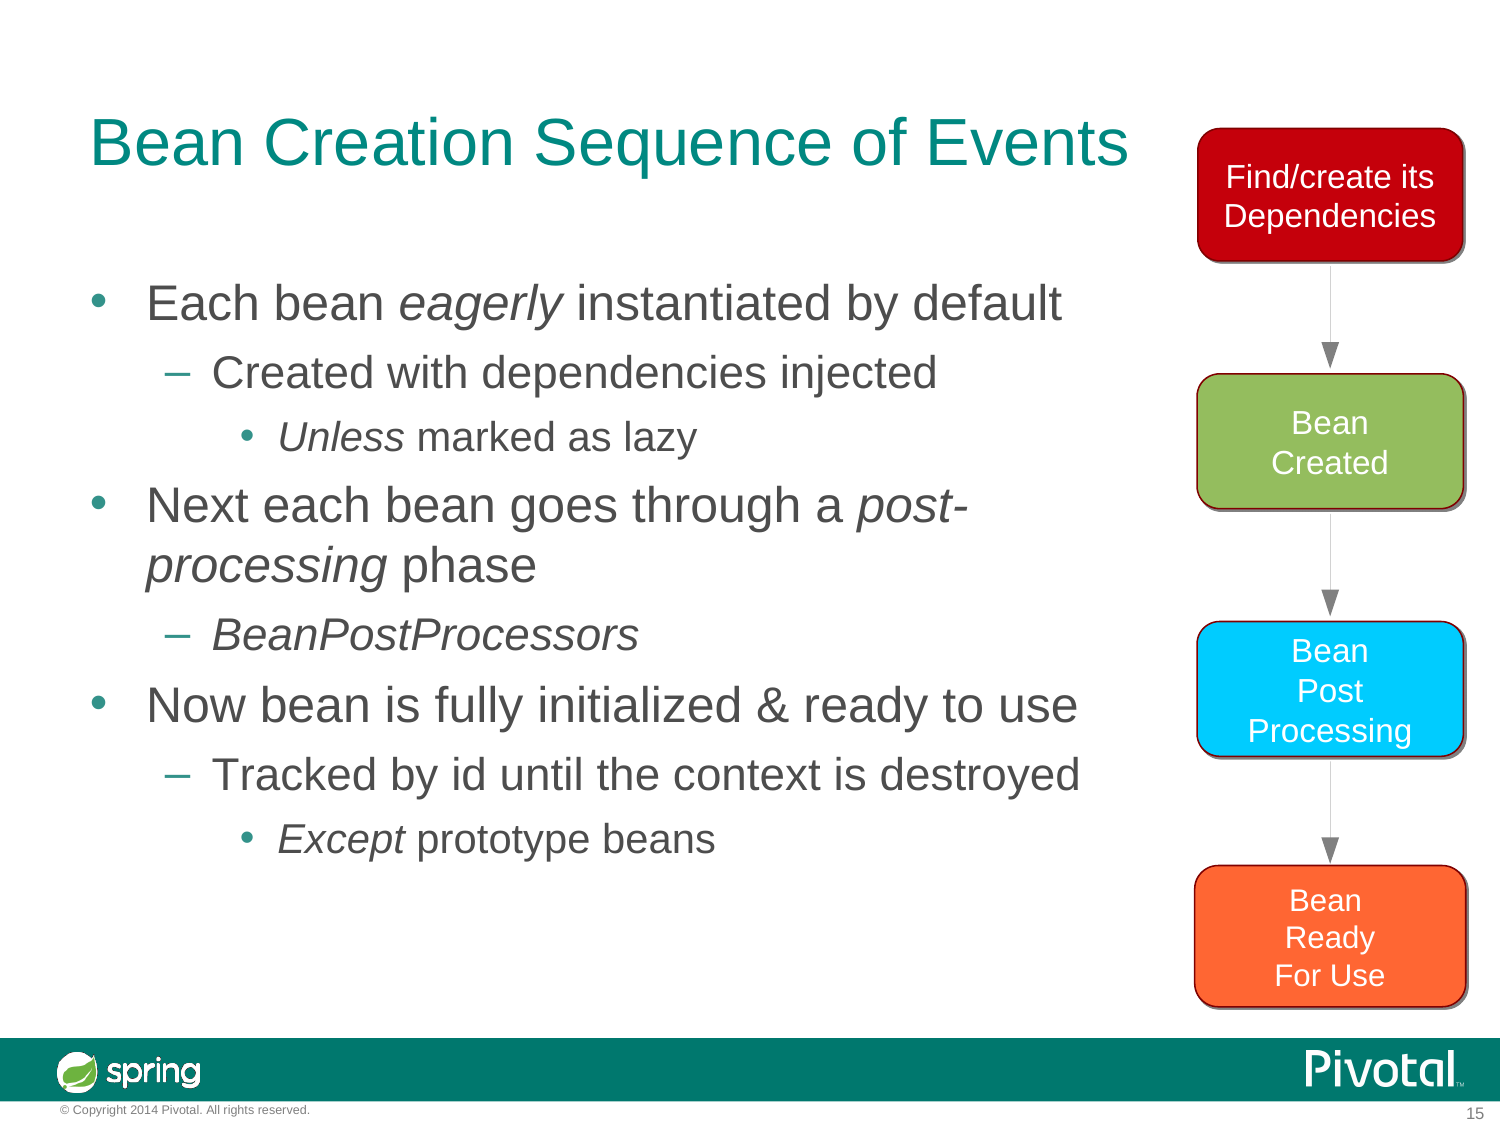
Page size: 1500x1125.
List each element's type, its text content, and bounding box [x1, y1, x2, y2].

list Each bean eagerly instantiated by default Created with dependencies injected Unless marked as lazy Next each bean goes through a post-processing phase BeanPostProcessors Now bean is fully initialized & ready to use Tracked by id until the context is destroyed Except prototype beans [75, 262, 1162, 1005]
text_box Bean Ready For Use [1194, 865, 1466, 1007]
picture [1306, 1050, 1464, 1087]
text_box Find/create its Dependencies [1197, 128, 1463, 261]
text_box Bean Created [1197, 373, 1464, 509]
text_box Bean Post Processing [1197, 621, 1464, 757]
picture [32, 1041, 210, 1103]
title Bean Creation Sequence of Events [75, 45, 1426, 233]
